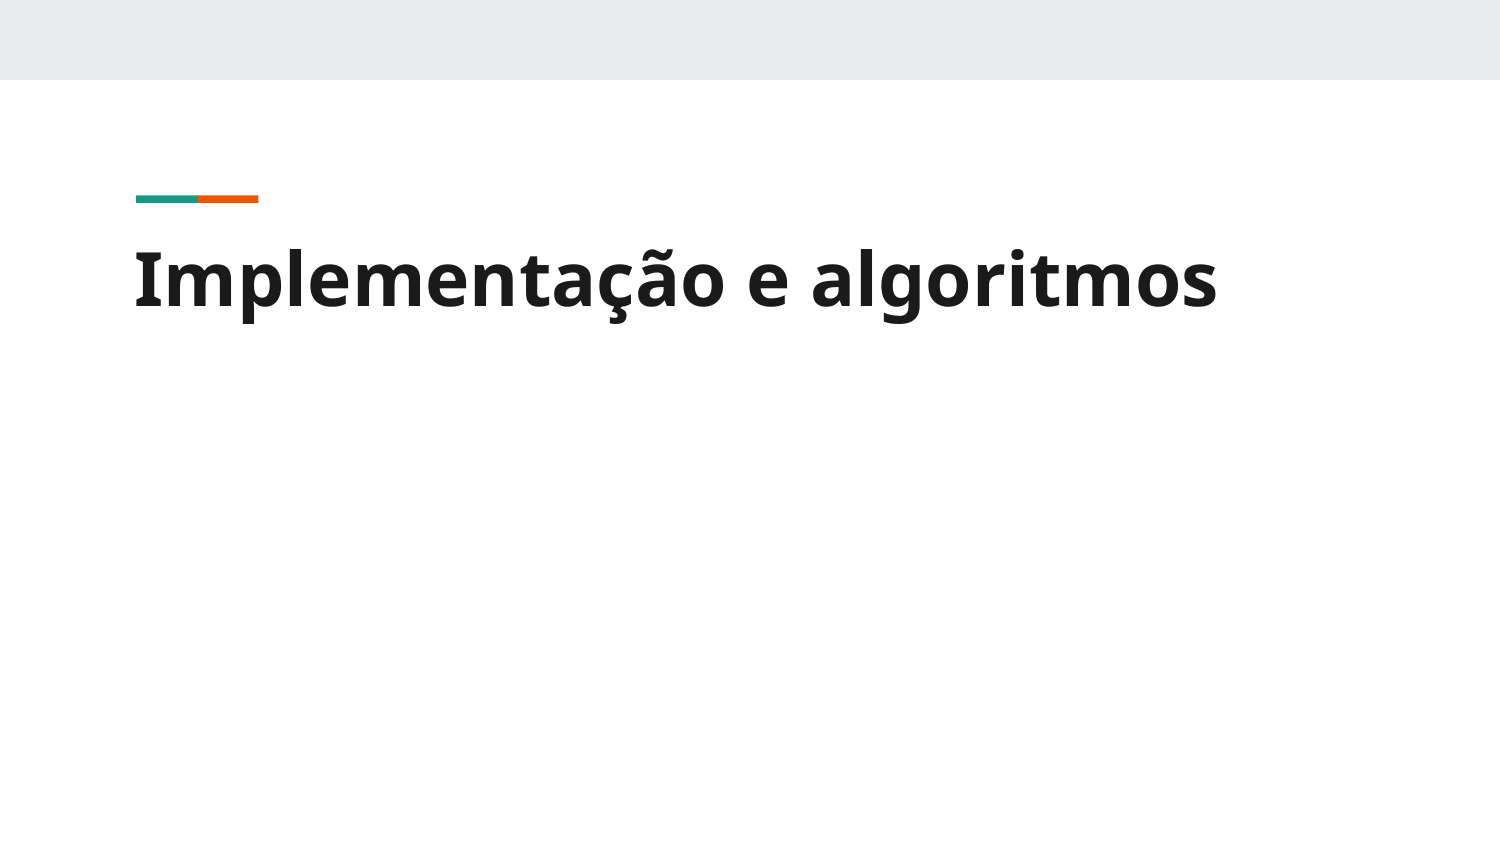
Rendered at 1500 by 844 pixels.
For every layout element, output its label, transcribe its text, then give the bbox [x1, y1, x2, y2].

title Implementação e algoritmos [119, 216, 1381, 305]
